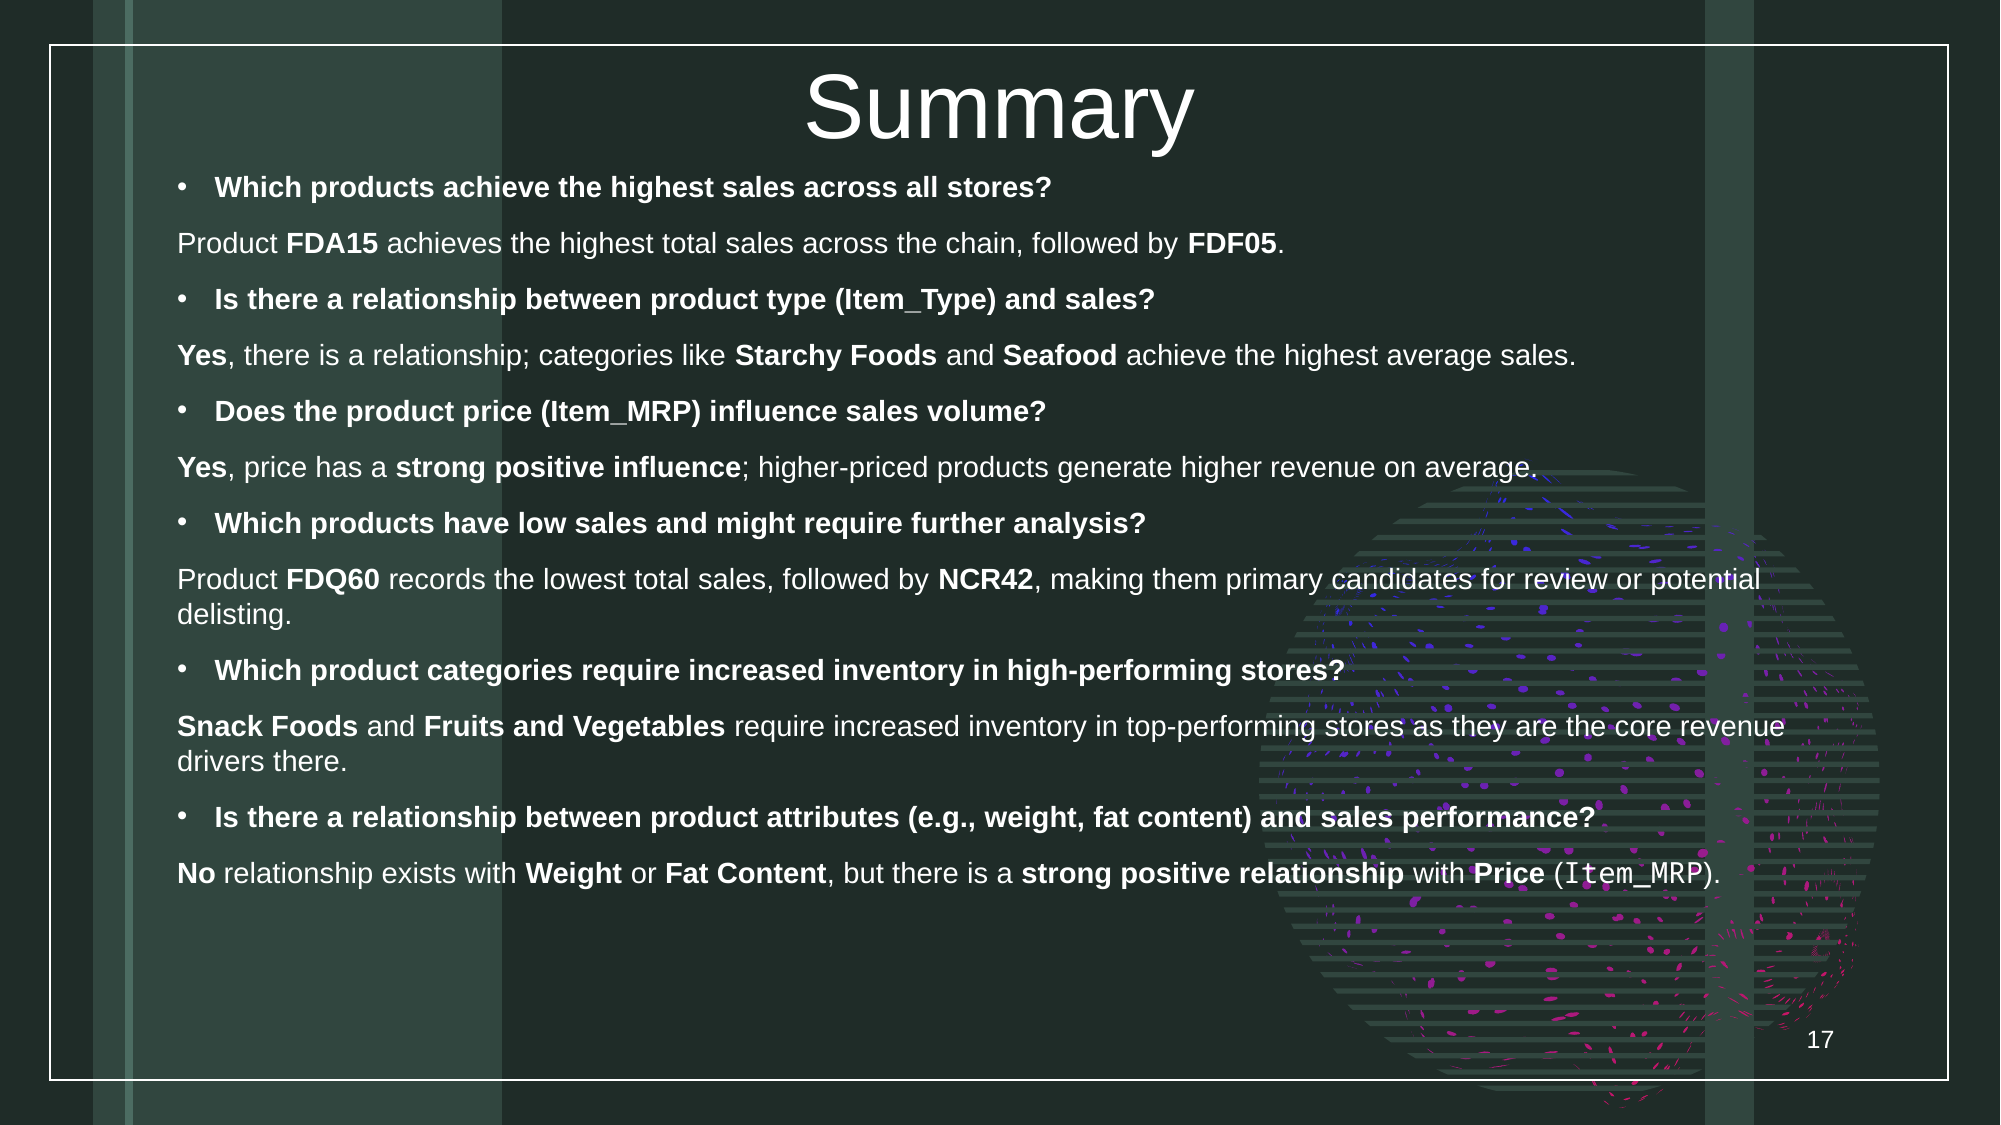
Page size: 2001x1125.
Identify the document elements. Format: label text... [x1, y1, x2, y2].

list Which products achieve the highest sales across all stores? Product FDA15 achieves the highest total sales across the chain, followed by FDF05. Is there a relationship between product type (Item_Type) and sales? Yes, there is a relationship; categories like Starchy Foods and Seafood achieve the highest average sales. Does the product price (Item_MRP) influence sales volume? Yes, price has a strong positive influence; higher-priced products generate higher revenue on average. Which products have low sales and might require further analysis? Product FDQ60 records the lowest total sales, followed by NCR42, making them primary candidates for review or potential delisting. Which product categories require increased inventory in high-performing stores? Snack Foods and Fruits and Vegetables require increased inventory in top-performing stores as they are the core revenue drivers there. Is there a relationship between product attributes (e.g., weight, fat content) and sales performance? No relationship exists with Weight or Fat Content, but there is a strong positive relationship with Price (Item_MRP). [161, 160, 1881, 1125]
slide_number 12 [1791, 1008, 1931, 1068]
title Summary [62, 0, 1938, 218]
